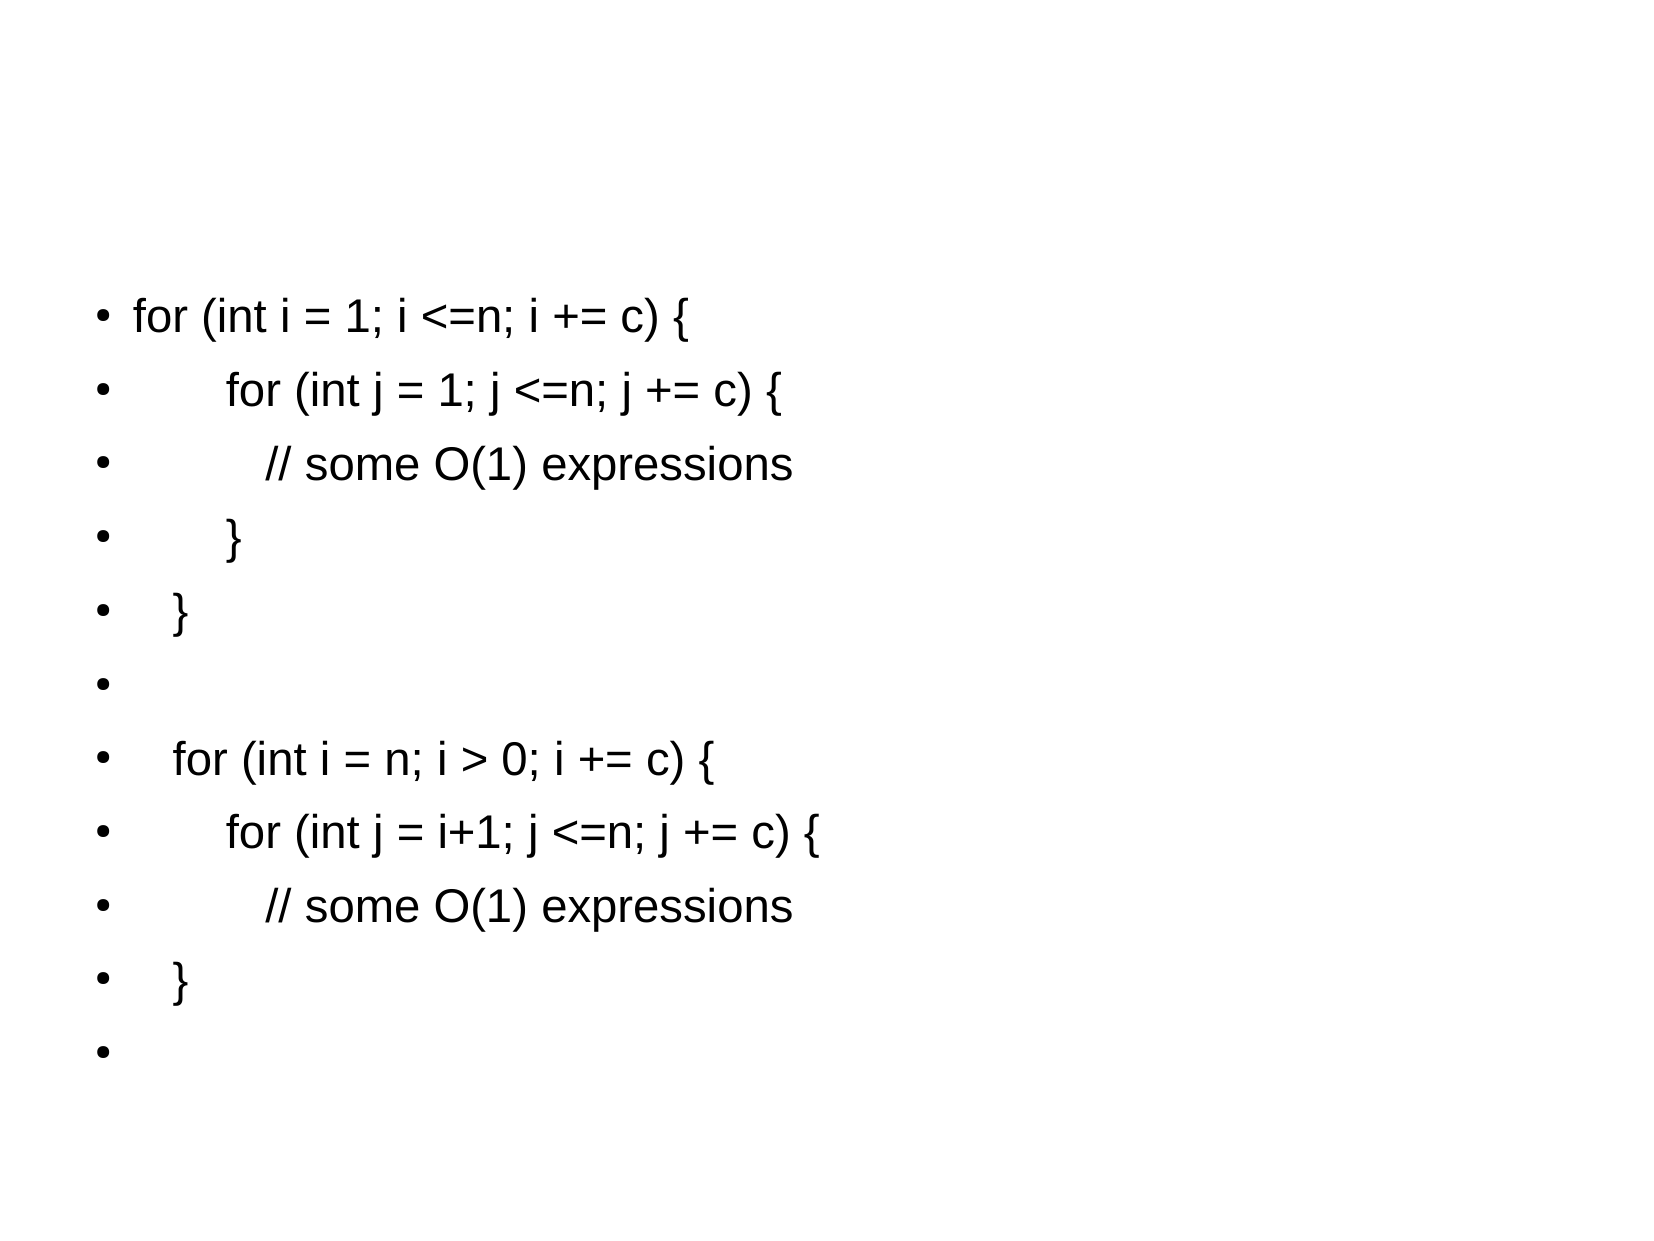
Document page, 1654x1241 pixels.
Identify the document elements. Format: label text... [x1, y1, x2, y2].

list for (int i = 1; i <=n; i += c) { for (int j = 1; j <=n; j += c) { // some O(1) expressions } } for (int i = n; i > 0; i += c) { for (int j = i+1; j <=n; j += c) { // some O(1) expressions } [82, 290, 1571, 1010]
